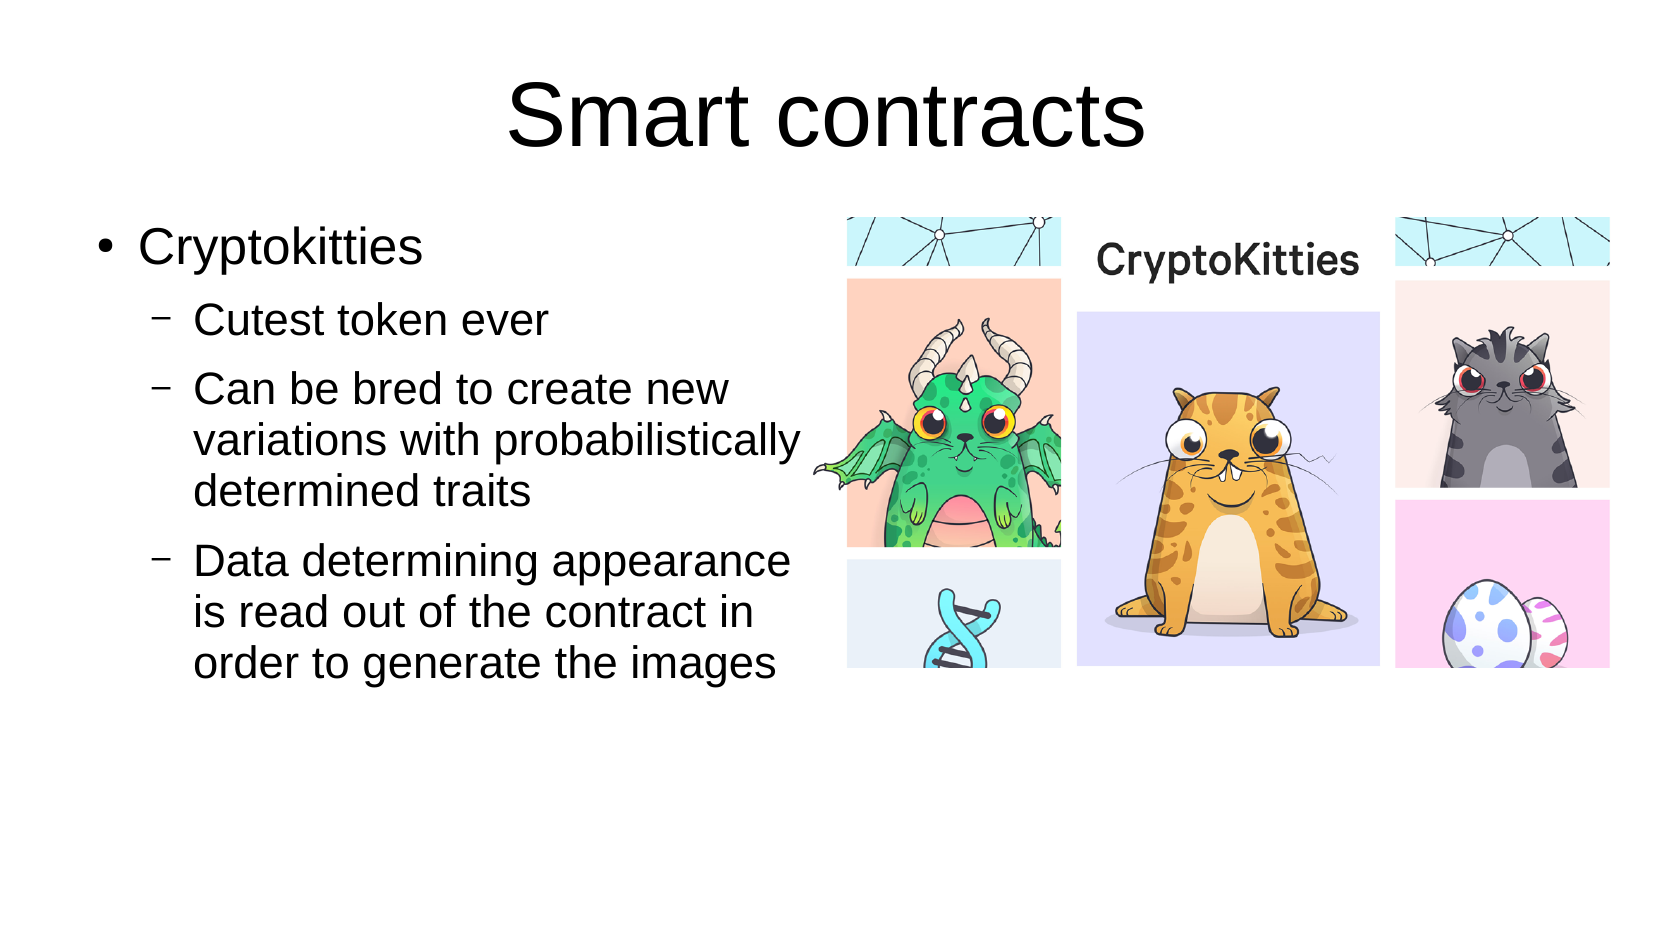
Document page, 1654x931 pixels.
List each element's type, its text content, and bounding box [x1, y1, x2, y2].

picture [805, 217, 1651, 668]
title Smart contracts [82, 37, 1571, 193]
list Cryptokitties Cutest token ever Can be bred to create new variations with probabilistically determined traits Data determining appearance is read out of the contract in order to generate the images [82, 217, 809, 758]
